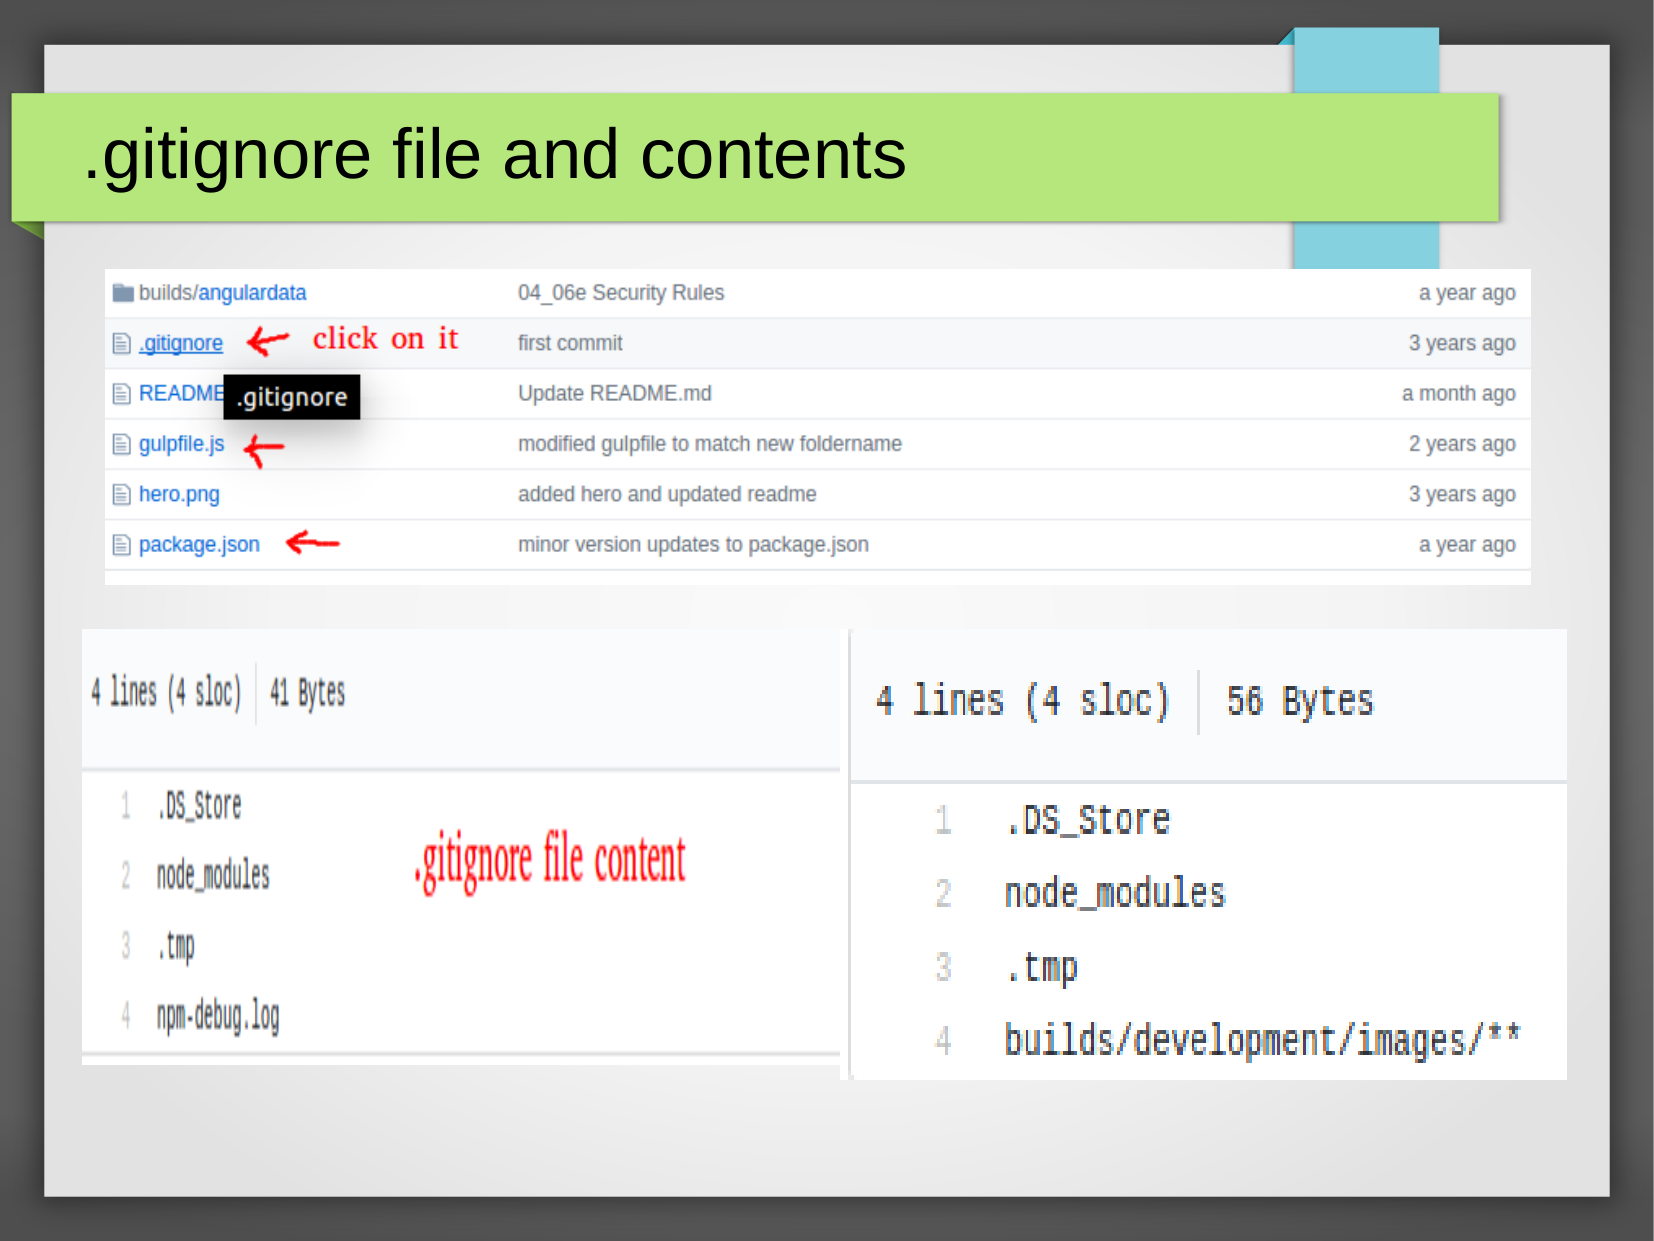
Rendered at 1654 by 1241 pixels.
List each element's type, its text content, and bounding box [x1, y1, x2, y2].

picture [0, 0, 1654, 1241]
title .gitignore file and contents [82, 94, 1264, 213]
